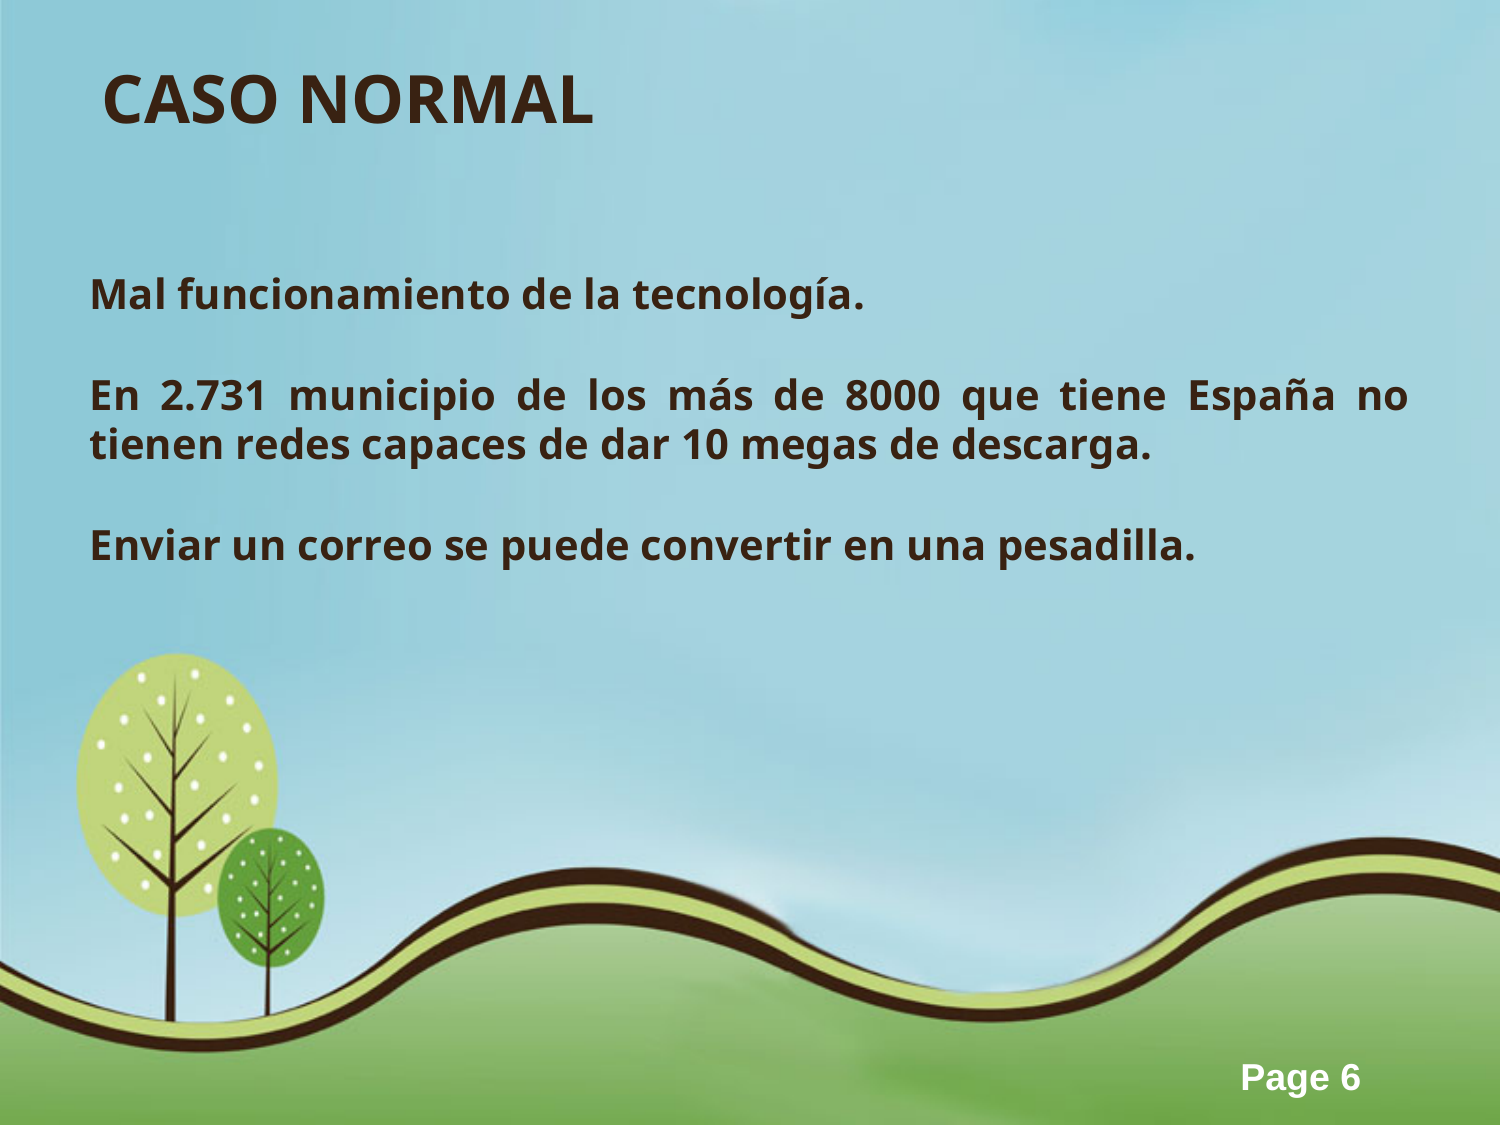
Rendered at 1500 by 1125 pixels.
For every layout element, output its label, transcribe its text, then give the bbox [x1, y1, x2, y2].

text_box CASO NORMAL [87, 49, 611, 138]
text_box Mal funcionamiento de la tecnología. En 2.731 municipio de los más de 8000 que tiene España no tienen redes capaces de dar 10 megas de descarga. Enviar un correo se puede convertir en una pesadilla. [60, 138, 1441, 901]
picture [0, 0, 1500, 1125]
